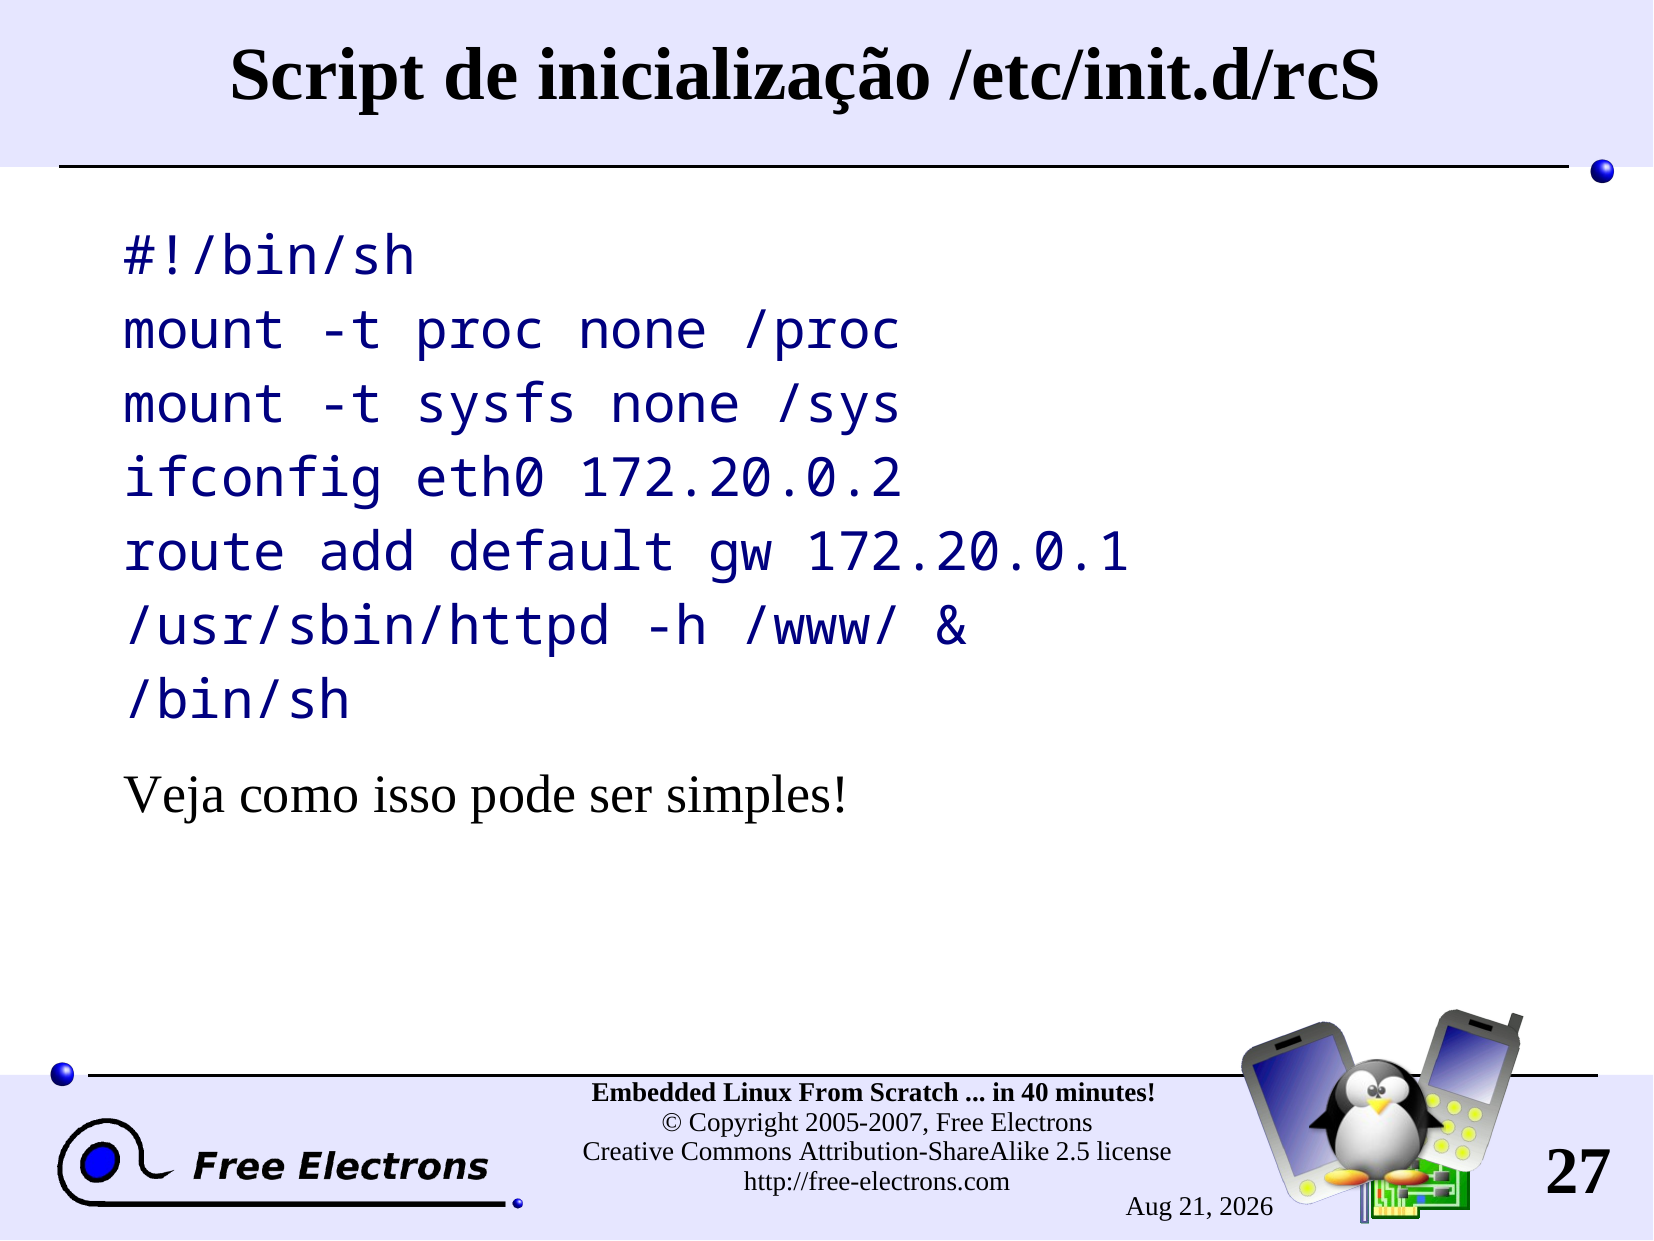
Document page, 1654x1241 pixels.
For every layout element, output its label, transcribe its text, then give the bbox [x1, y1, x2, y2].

title Script de inicialização /etc/init.d/rcS [60, 25, 1551, 124]
picture [50, 1107, 527, 1216]
picture [1231, 1007, 1538, 1241]
list #!/bin/sh mount -t proc none /proc mount -t sysfs none /sys ifconfig eth0 172.20.0.2 route add default gw 172.20.0.1 /usr/sbin/httpd -h /www/ & /bin/sh Veja como isso pode ser simples! [105, 216, 1518, 1066]
